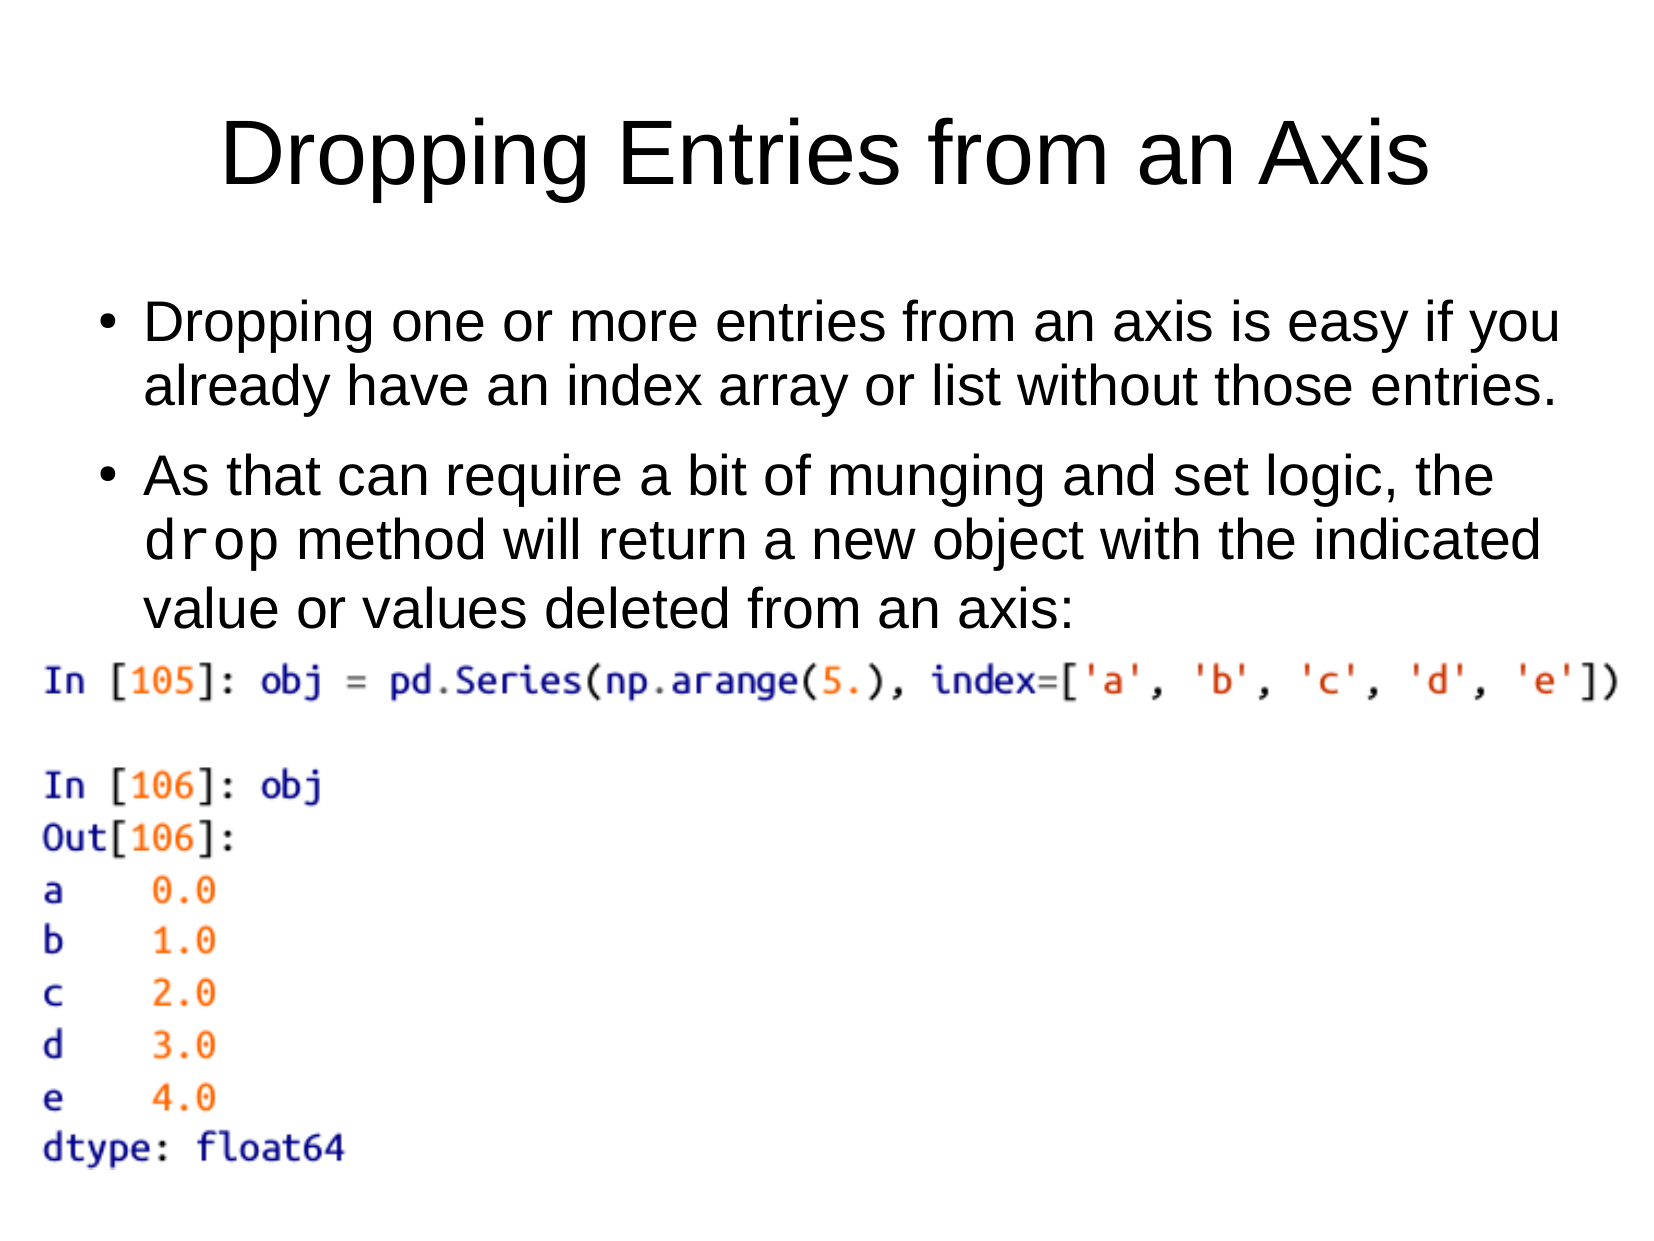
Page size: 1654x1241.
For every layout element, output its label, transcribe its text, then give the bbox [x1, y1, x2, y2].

list Dropping one or more entries from an axis is easy if you already have an index array or list without those entries. As that can require a bit of munging and set logic, the drop method will return a new object with the indicated value or values deleted from an axis: . [82, 290, 1571, 659]
title Dropping Entries from an Axis [82, 49, 1571, 257]
picture [30, 659, 1635, 1171]
